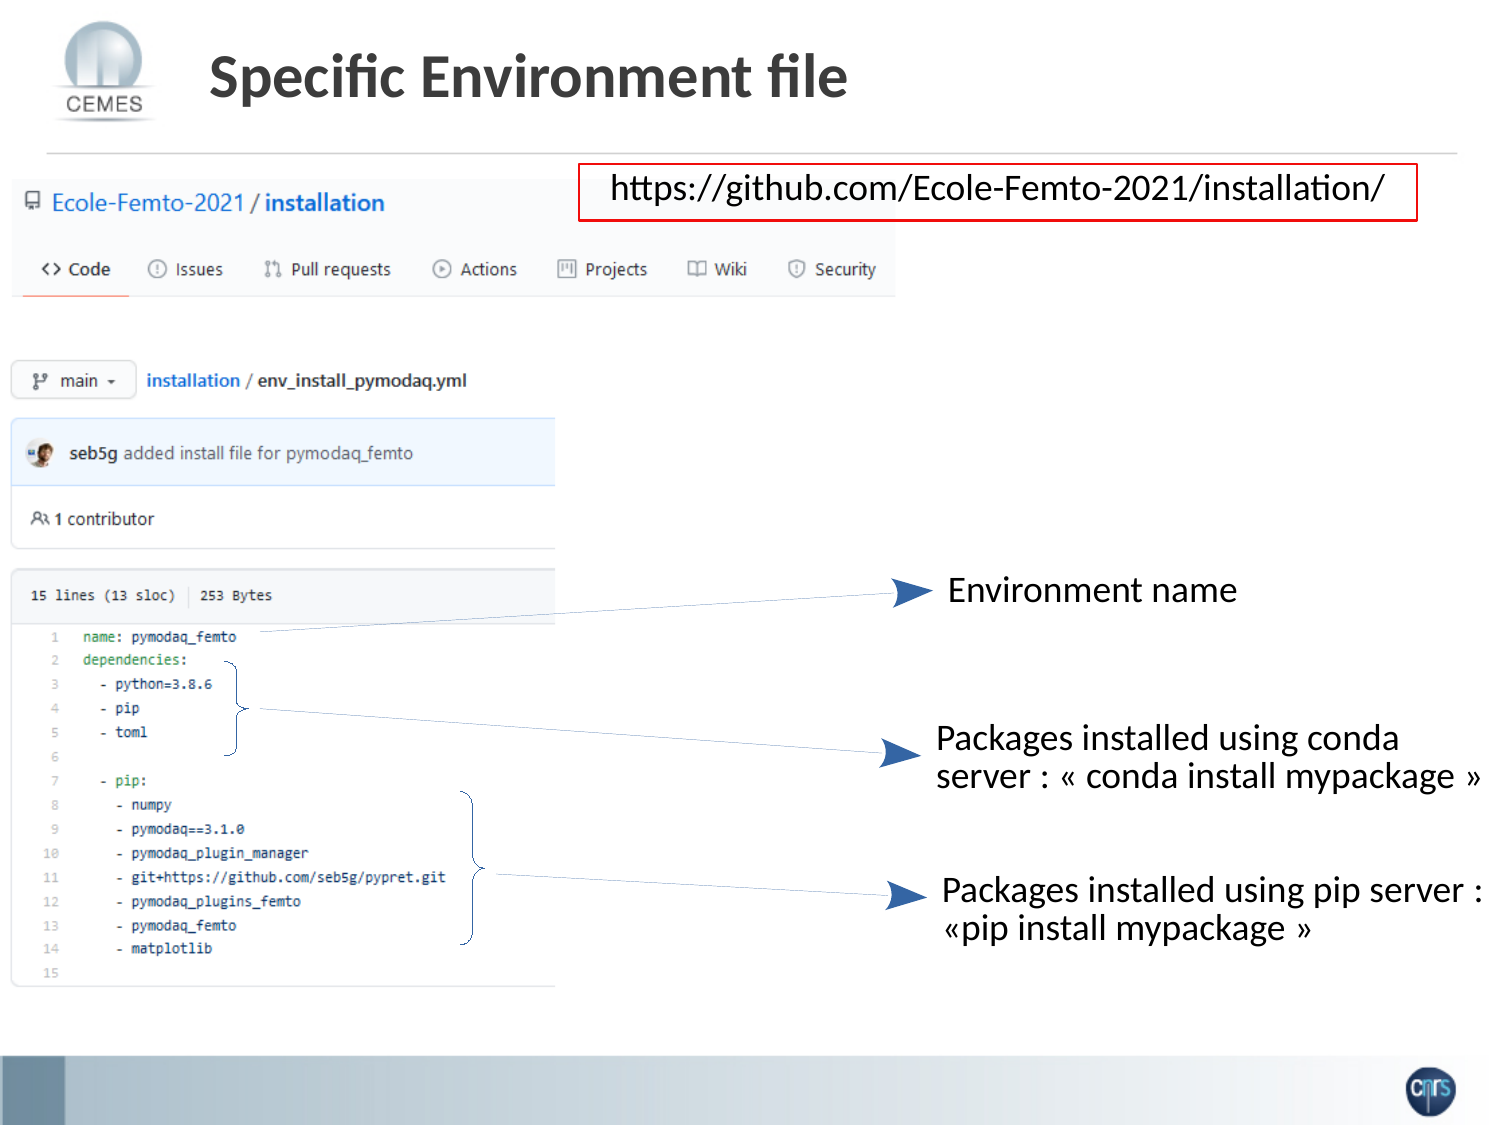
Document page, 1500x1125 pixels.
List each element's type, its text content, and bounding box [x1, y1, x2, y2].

text_box Packages installed using conda server : « conda install mypackage » [921, 715, 1500, 844]
text_box Packages installed using pip server : «pip install mypackage » [927, 866, 1500, 995]
text_box Specific Environment file [194, 7, 1425, 138]
text_box Environment name [933, 566, 1300, 620]
picture [0, 0, 1500, 1125]
text_box https://github.com/Ecole-Femto-2021/installation/ [578, 163, 1418, 221]
